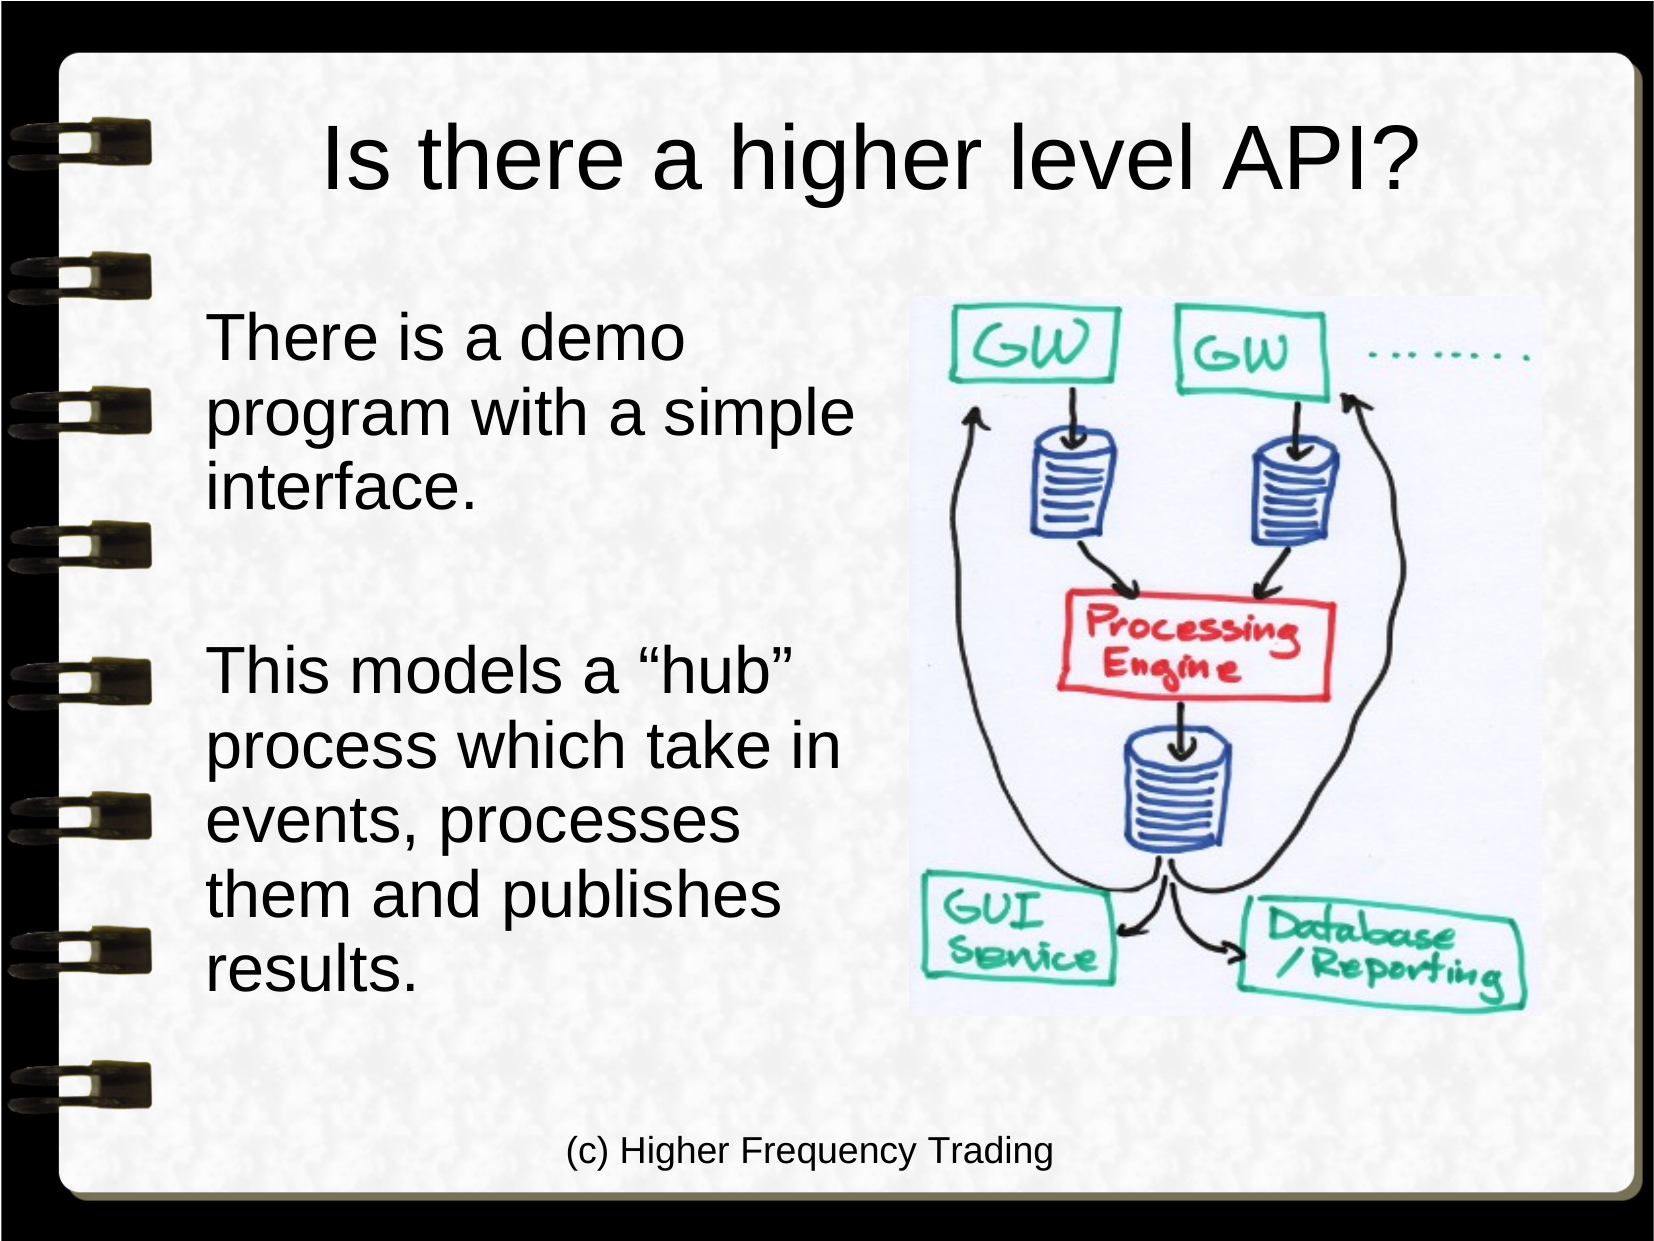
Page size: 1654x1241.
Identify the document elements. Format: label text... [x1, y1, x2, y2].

title Is there a higher level API? [153, 52, 1641, 260]
picture [1, 1, 1654, 1241]
list There is a demo program with a simple interface. This models a “hub” process which take in events, processes them and publishes results. [149, 296, 860, 1016]
